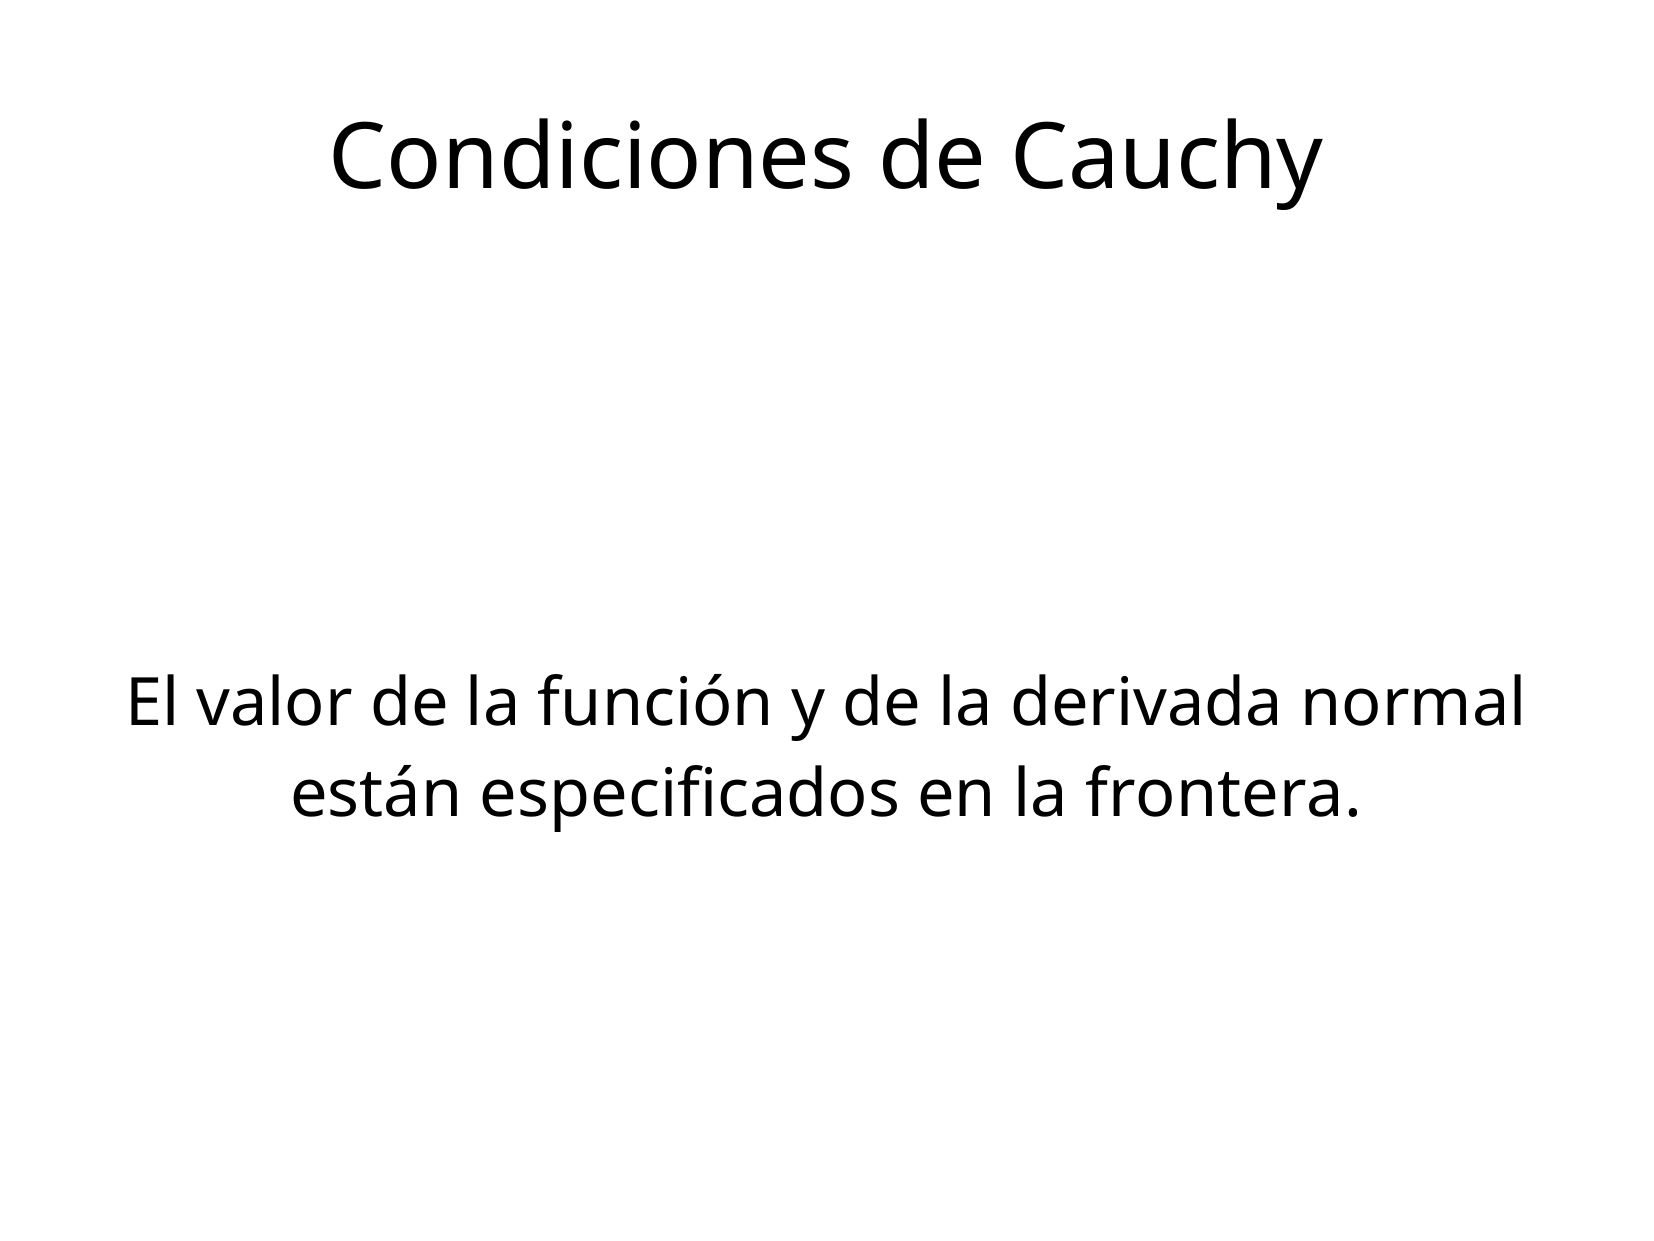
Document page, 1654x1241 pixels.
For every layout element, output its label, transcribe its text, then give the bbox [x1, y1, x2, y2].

subtitle El valor de la función y de la derivada normal están especificados en la frontera. [82, 297, 1571, 1102]
title Condiciones de Cauchy [82, 56, 1571, 250]
